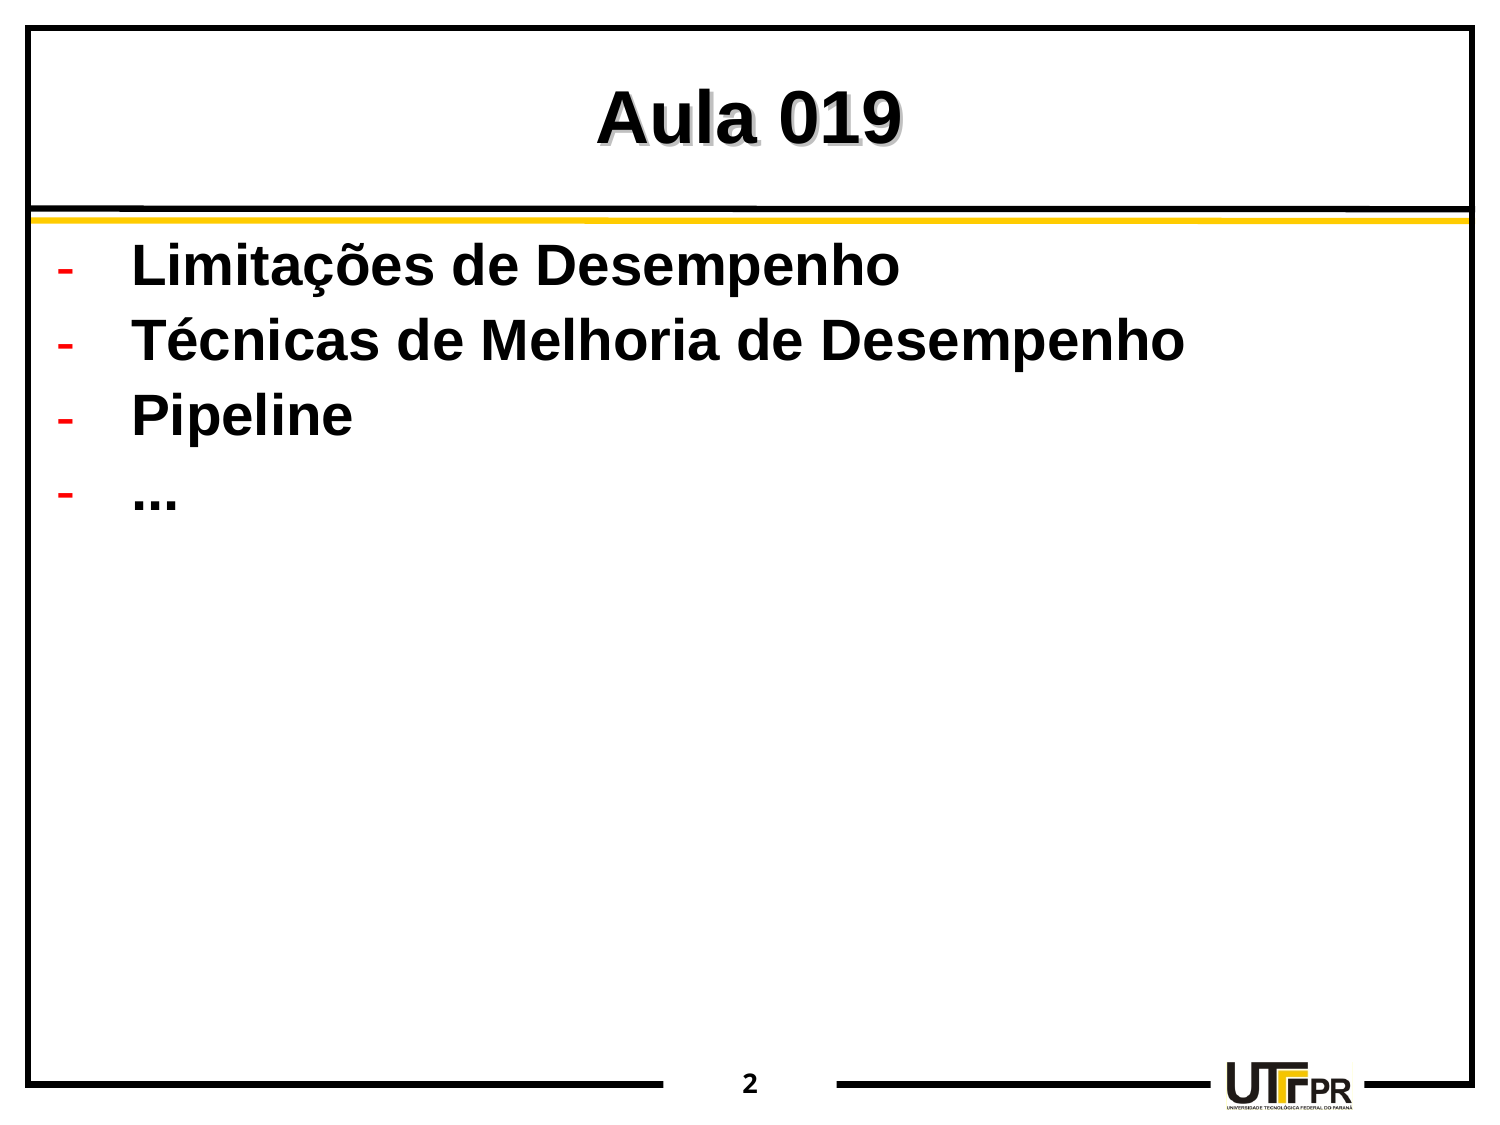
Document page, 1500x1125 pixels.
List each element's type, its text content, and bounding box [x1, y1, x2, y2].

picture [1226, 1062, 1353, 1110]
title Aula 019 [28, 36, 1470, 203]
list Limitações de Desempenho Técnicas de Melhoria de Desempenho Pipeline ... [41, 231, 1459, 1024]
